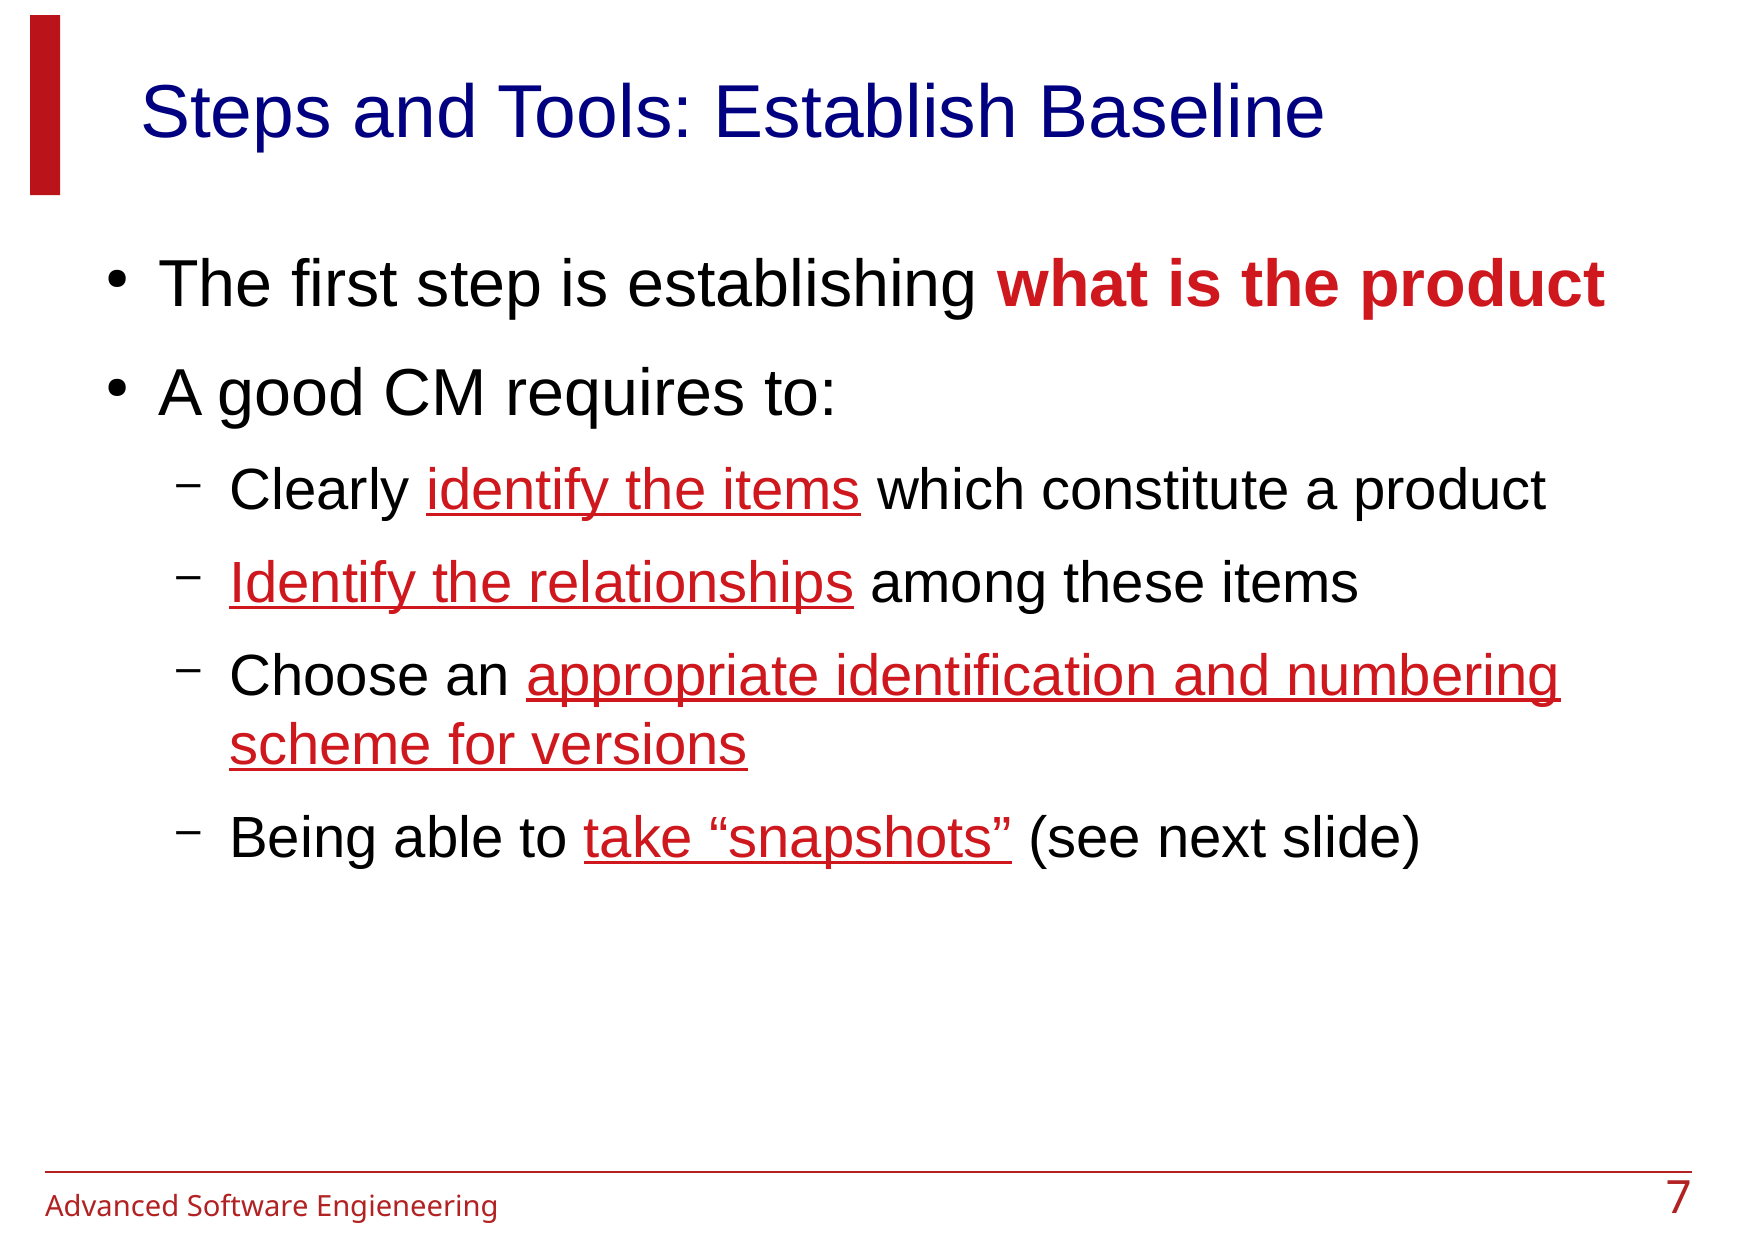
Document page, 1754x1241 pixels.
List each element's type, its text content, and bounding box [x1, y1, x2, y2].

title Steps and Tools: Establish Baseline [90, 19, 1726, 196]
list The first step is establishing what is the product A good CM requires to: Clearly identify the items which constitute a product Identify the relationships among these items Choose an appropriate identification and numbering scheme for versions Being able to take “snapshots” (see next slide) [87, 240, 1696, 1081]
